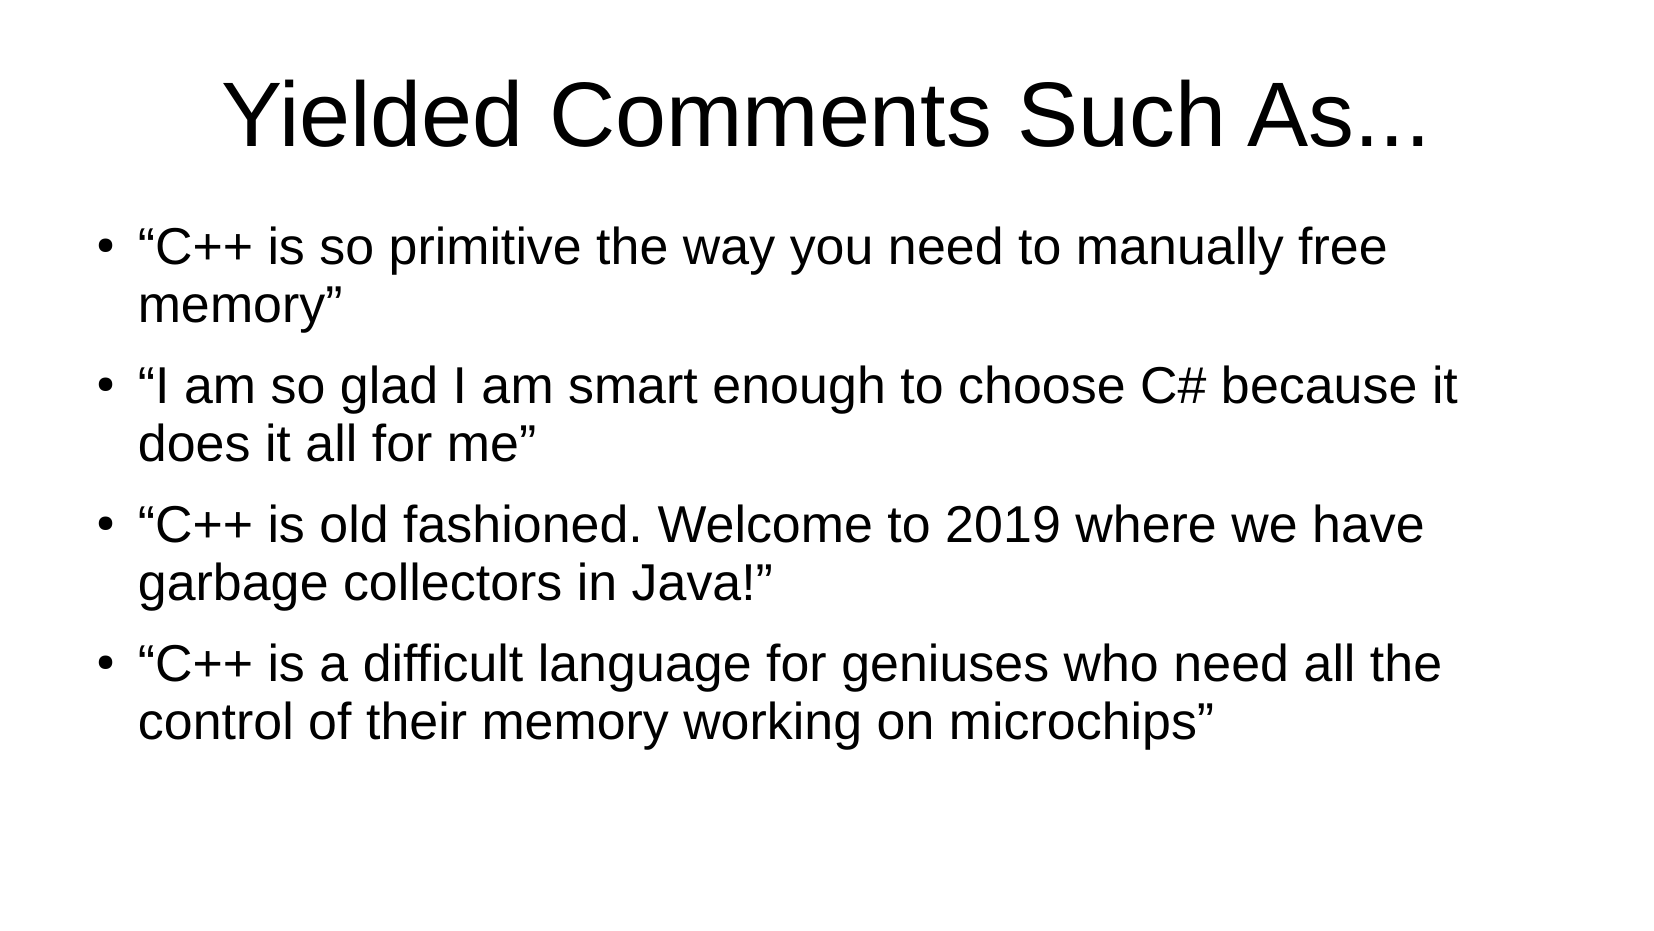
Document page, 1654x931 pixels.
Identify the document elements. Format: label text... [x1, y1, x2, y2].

list “C++ is so primitive the way you need to manually free memory” “I am so glad I am smart enough to choose C# because it does it all for me” “C++ is old fashioned. Welcome to 2019 where we have garbage collectors in Java!” “C++ is a difficult language for geniuses who need all the control of their memory working on microchips” [82, 217, 1571, 758]
title Yielded Comments Such As... [82, 37, 1571, 193]
